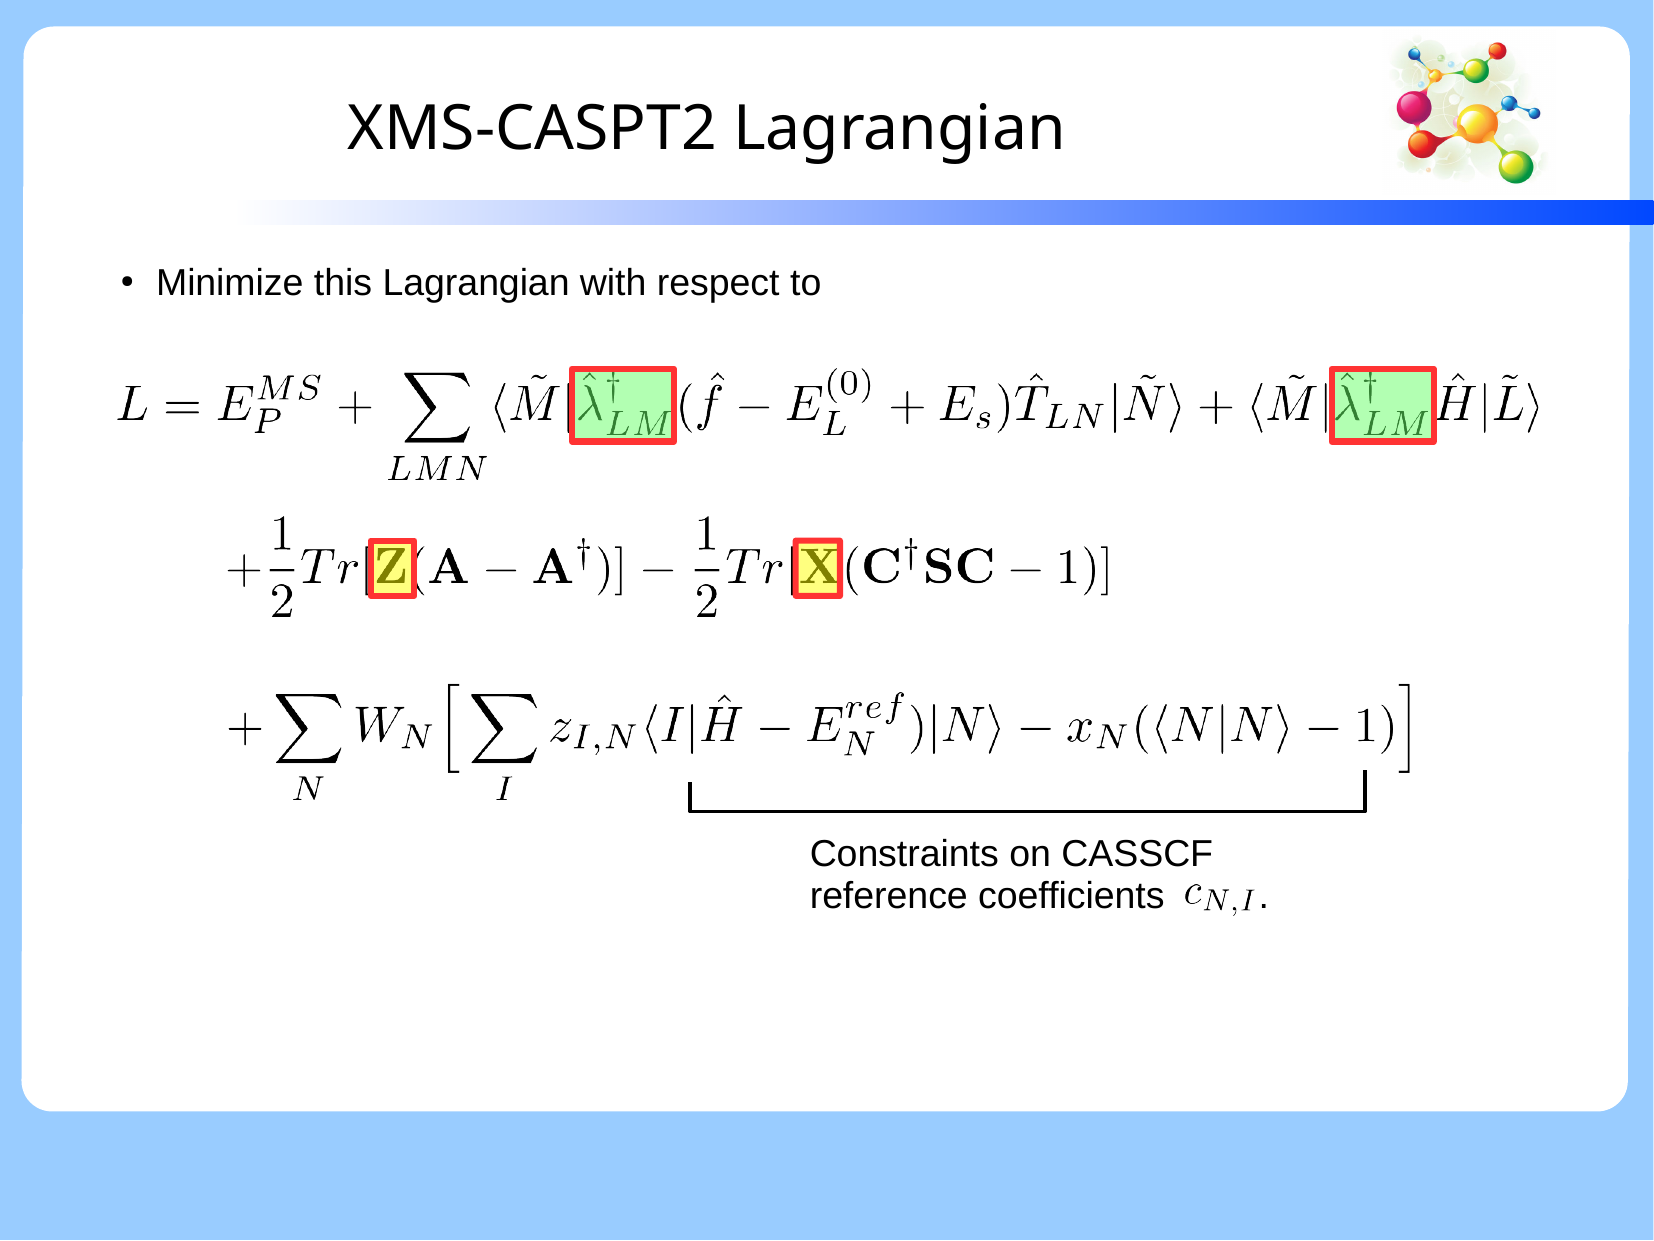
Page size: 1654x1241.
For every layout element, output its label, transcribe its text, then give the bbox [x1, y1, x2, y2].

text_box Constraints on CASSCF reference coefficients . [795, 825, 1381, 924]
title XMS-CASPT2 Lagrangian [82, 49, 1332, 201]
text_box [660, 717, 721, 783]
text_box [571, 368, 674, 442]
picture [1382, 29, 1556, 195]
picture [227, 516, 1108, 617]
text_box [1335, 705, 1396, 771]
picture [117, 368, 1539, 480]
table_cell [956, 201, 961, 224]
table_cell [873, 201, 877, 224]
text_box [795, 540, 841, 596]
text_box Minimize this Lagrangian with respect to [105, 253, 1456, 328]
text_box [370, 540, 415, 596]
list [82, 277, 1571, 1069]
text_box [1331, 368, 1434, 442]
picture [1185, 884, 1255, 916]
picture [228, 683, 1410, 800]
